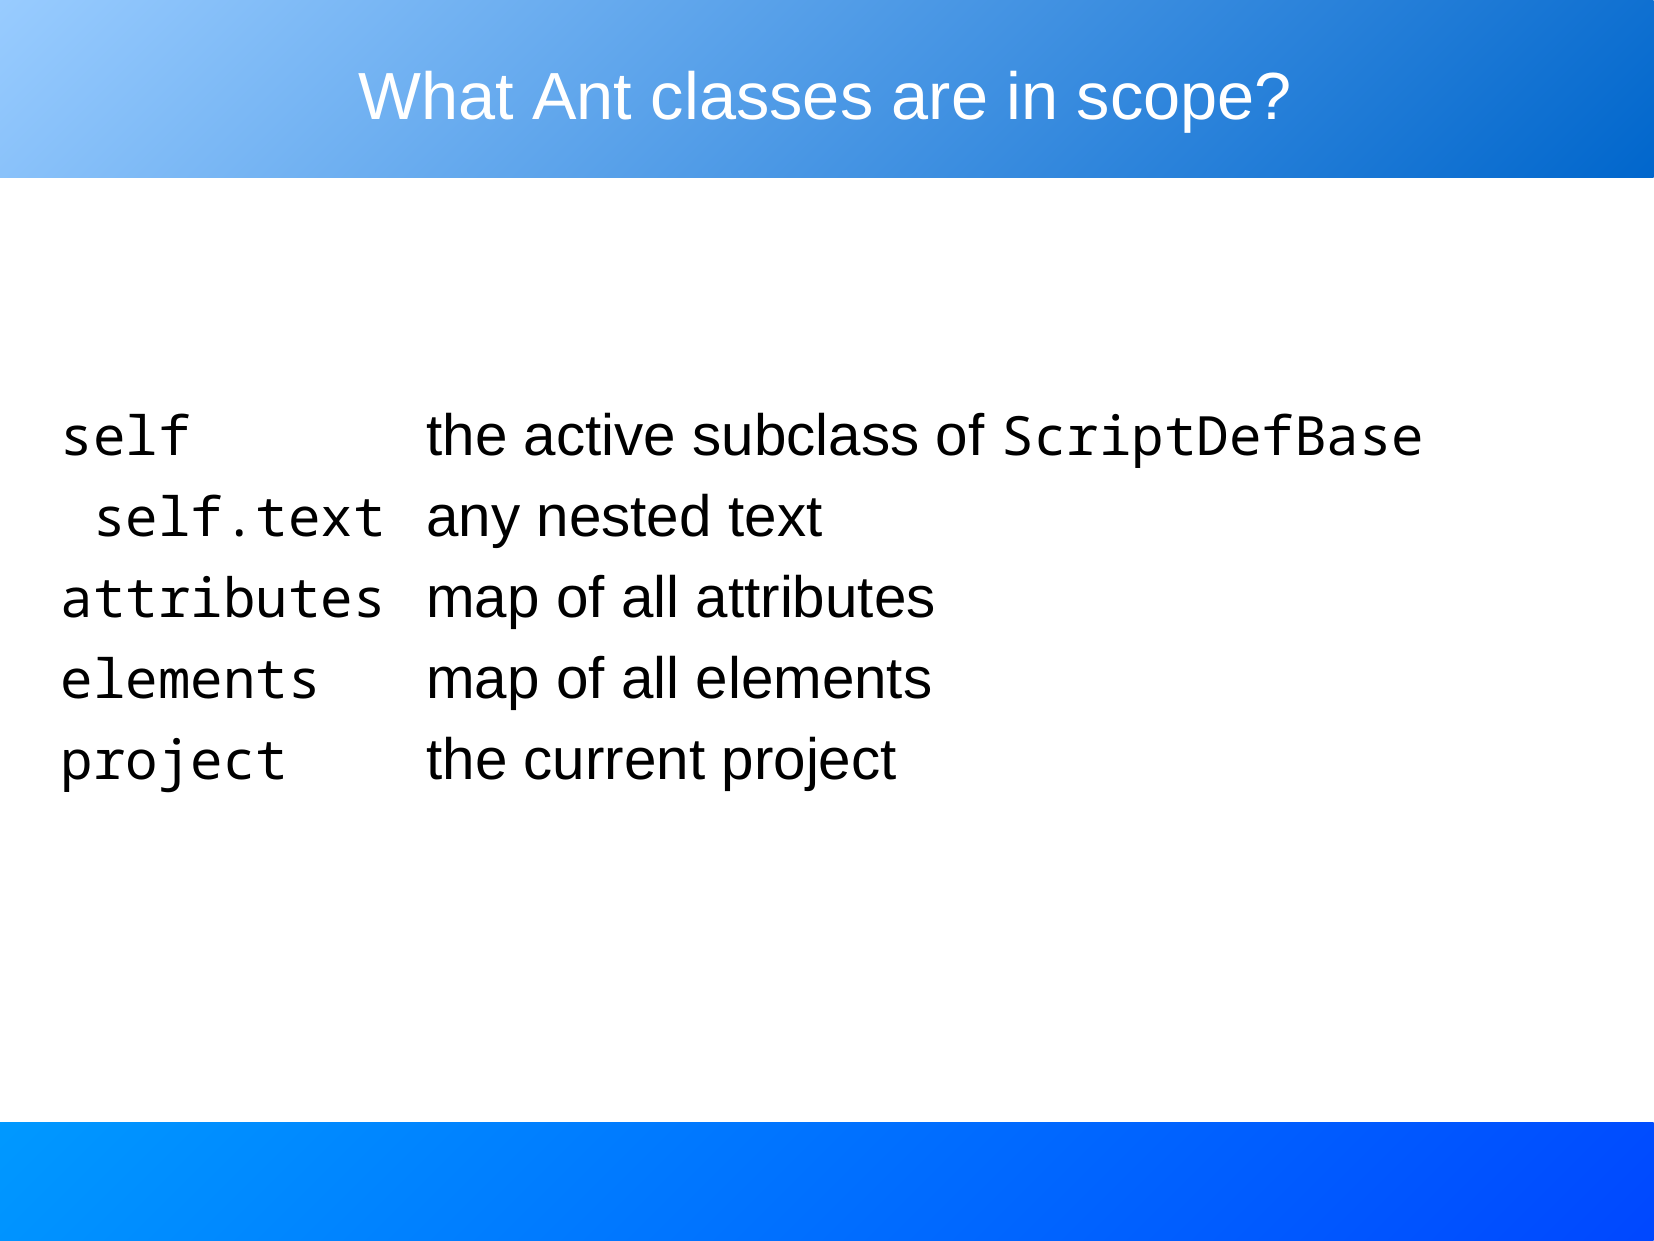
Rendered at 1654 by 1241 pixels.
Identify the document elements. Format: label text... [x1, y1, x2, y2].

title What Ant classes are in scope? [162, 59, 1489, 148]
list self the active subclass of ScriptDefBase self.text any nested text attributes map of all attributes elements map of all elements project the current project [60, 402, 1555, 1093]
